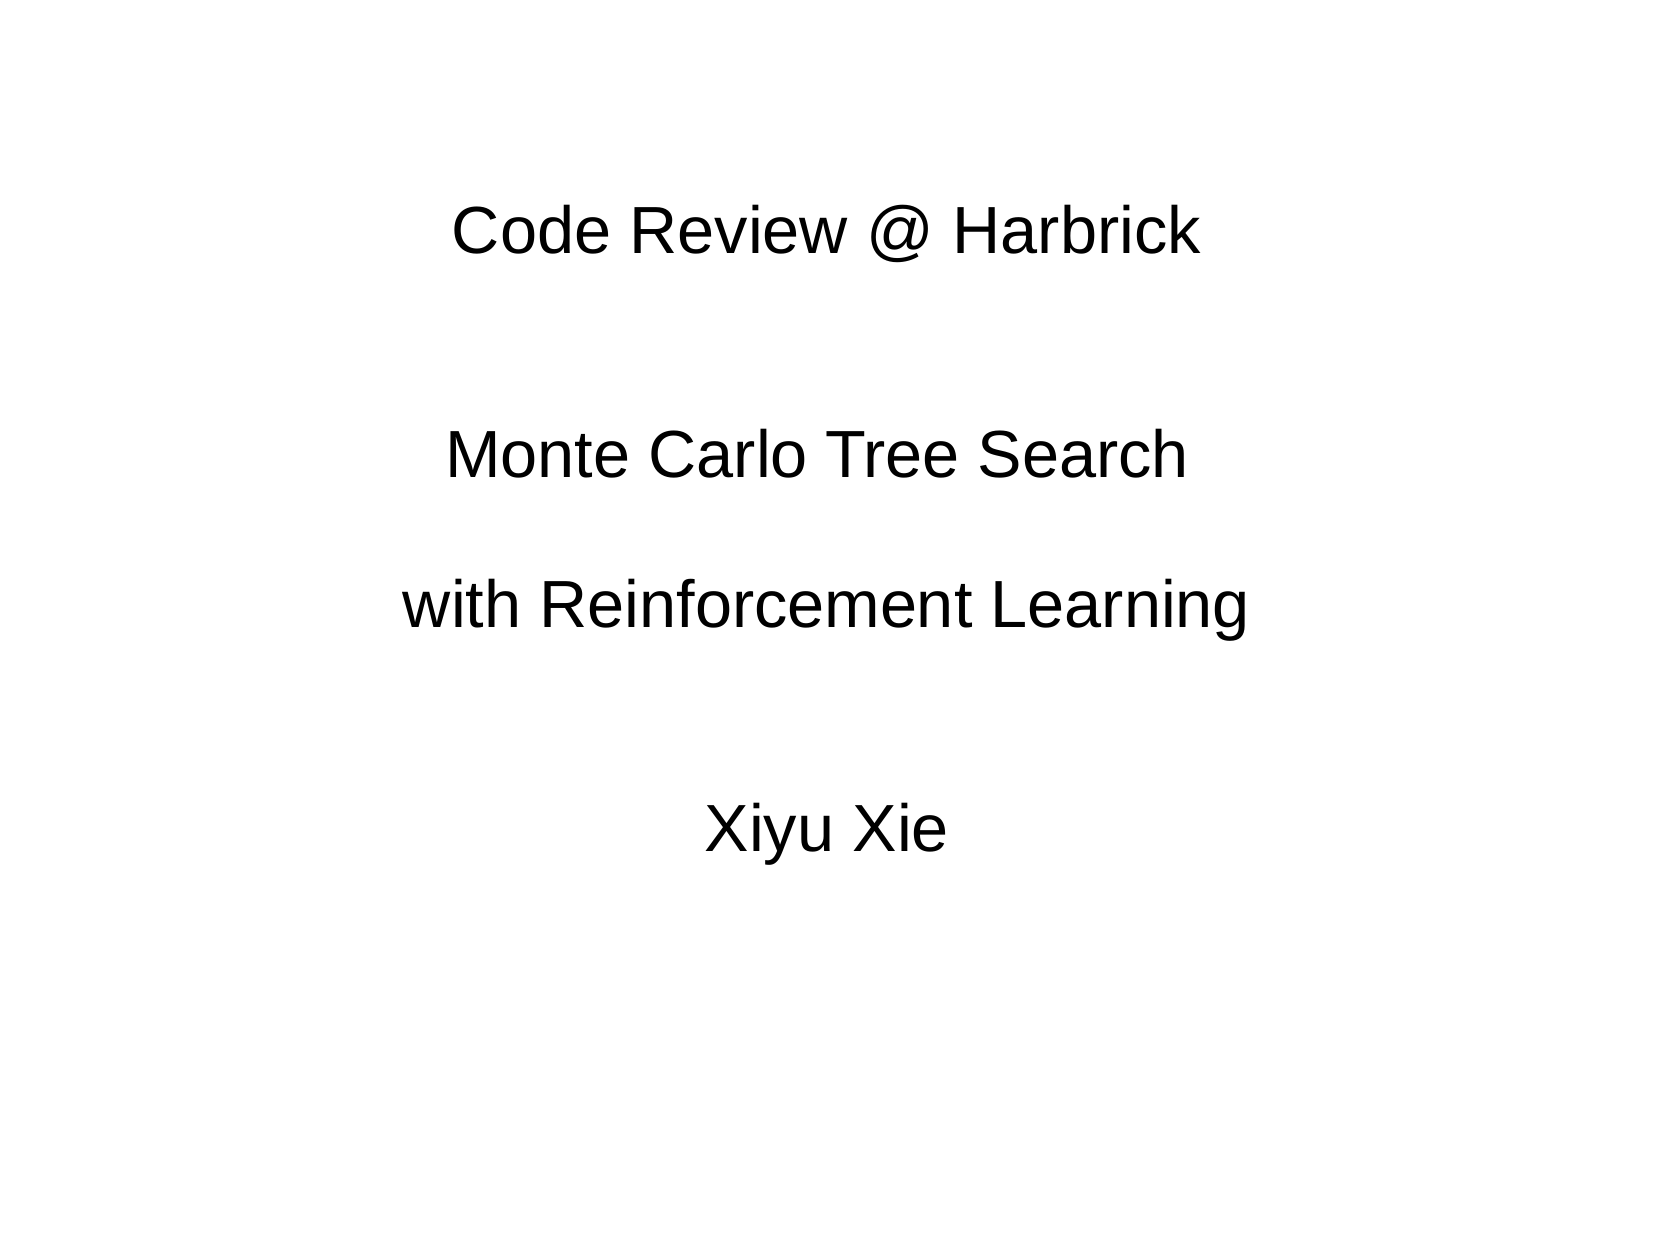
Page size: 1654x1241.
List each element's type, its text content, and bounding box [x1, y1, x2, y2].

subtitle Code Review @ Harbrick Monte Carlo Tree Search with Reinforcement Learning Xiyu Xie [82, 49, 1571, 1010]
